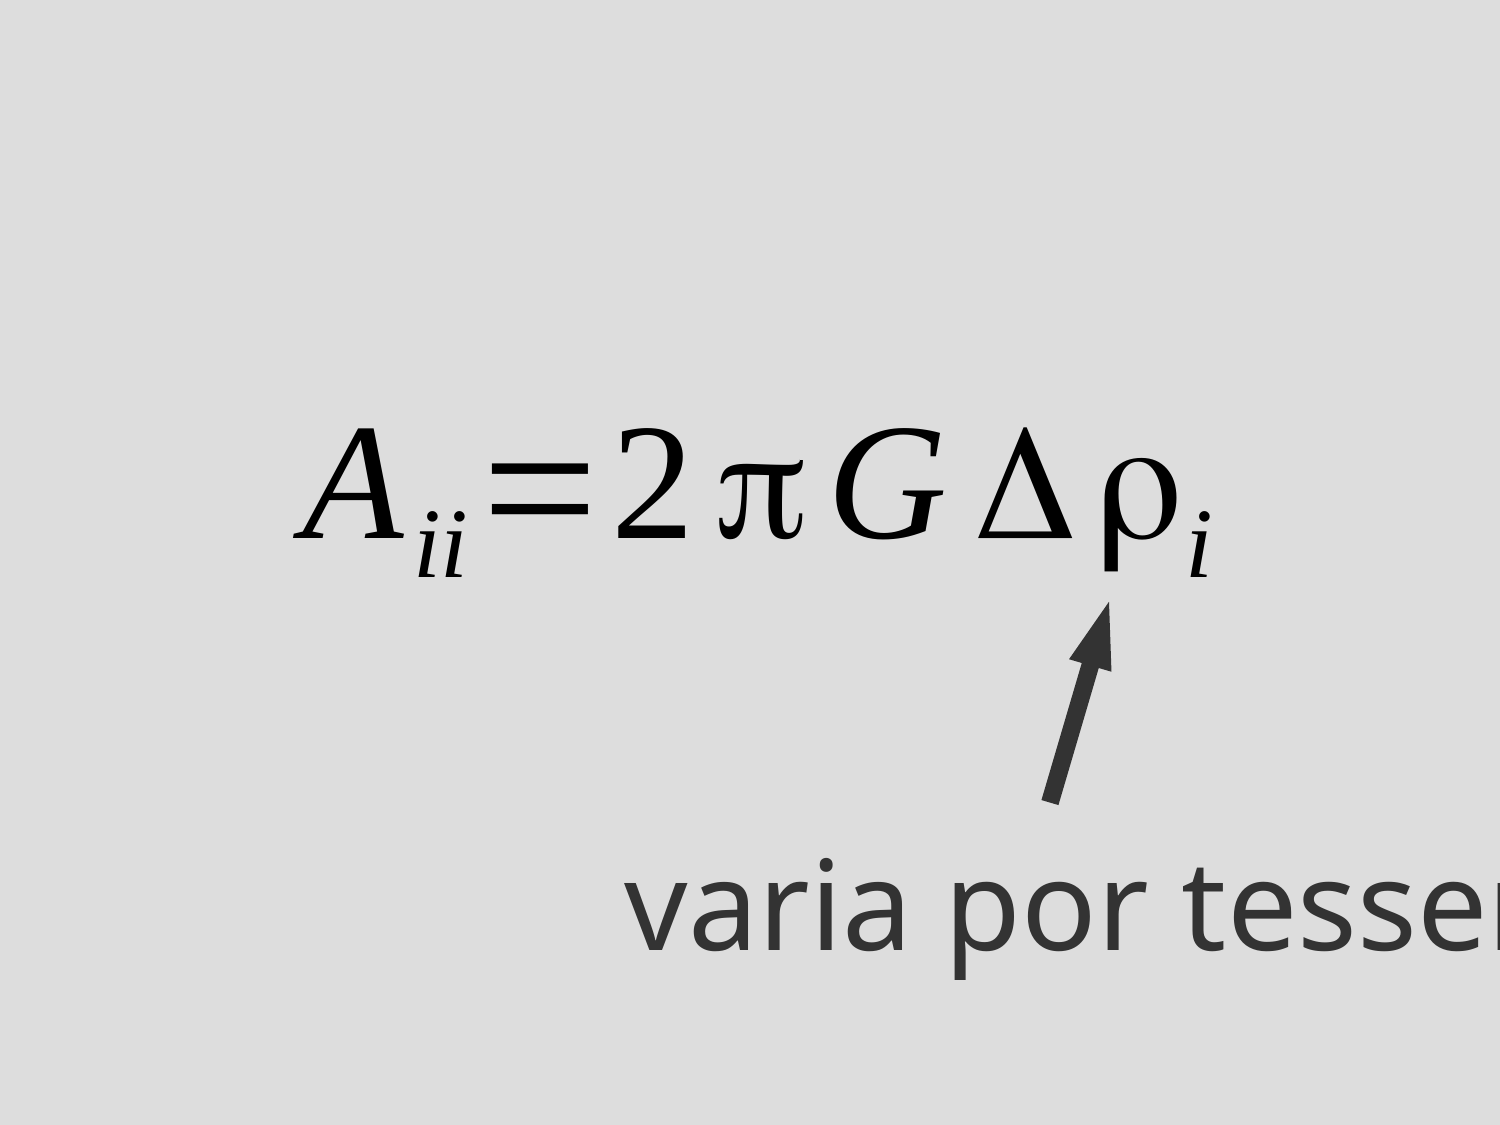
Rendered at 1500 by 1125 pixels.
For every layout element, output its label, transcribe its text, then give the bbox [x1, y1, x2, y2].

text_box varia por tesseroide [610, 808, 1394, 969]
chart [278, 389, 1222, 599]
